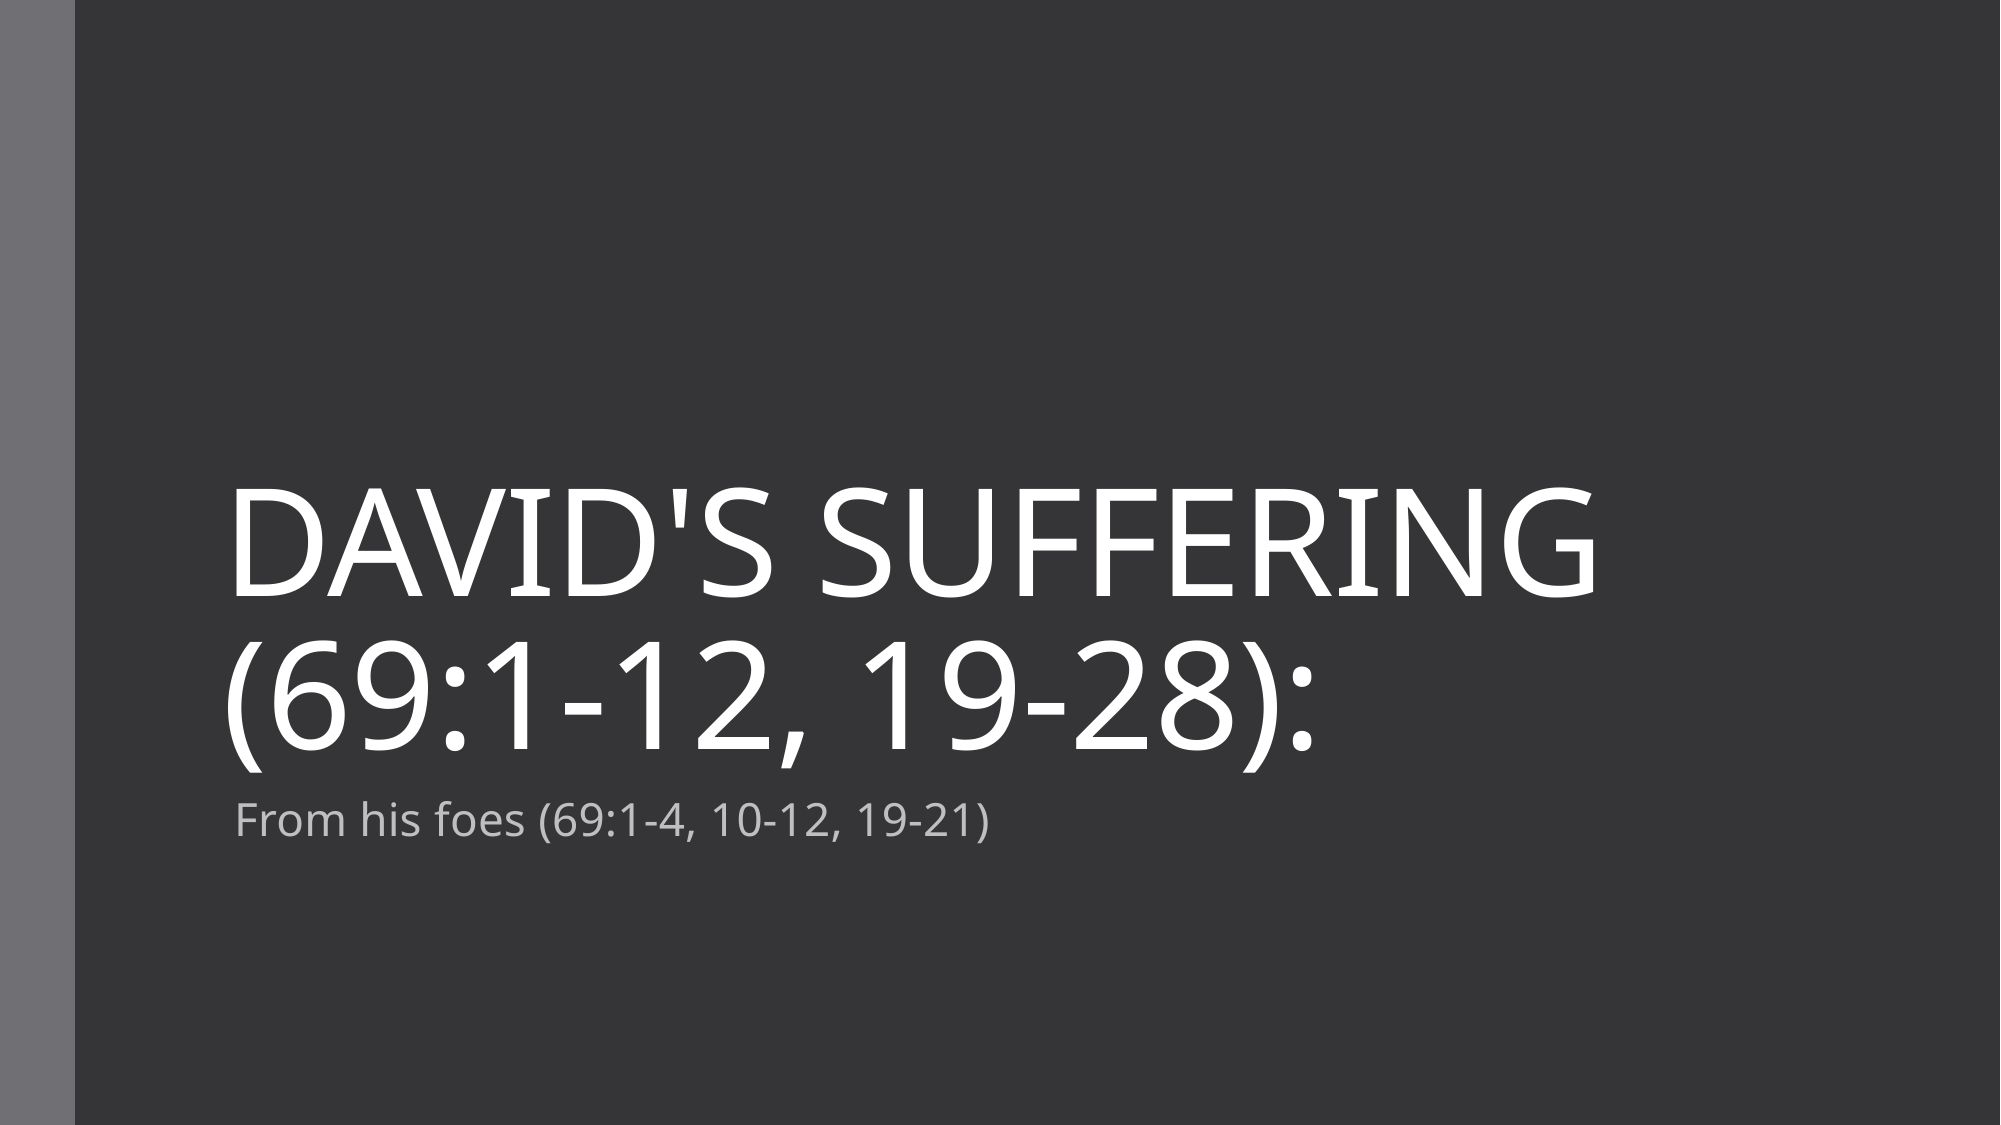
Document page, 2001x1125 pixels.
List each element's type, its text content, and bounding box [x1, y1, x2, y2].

title DAVID'S SUFFERING (69:1-12, 19-28): [206, 124, 1752, 787]
subtitle From his foes (69:1-4, 10-12, 19-21) [206, 787, 1752, 1066]
